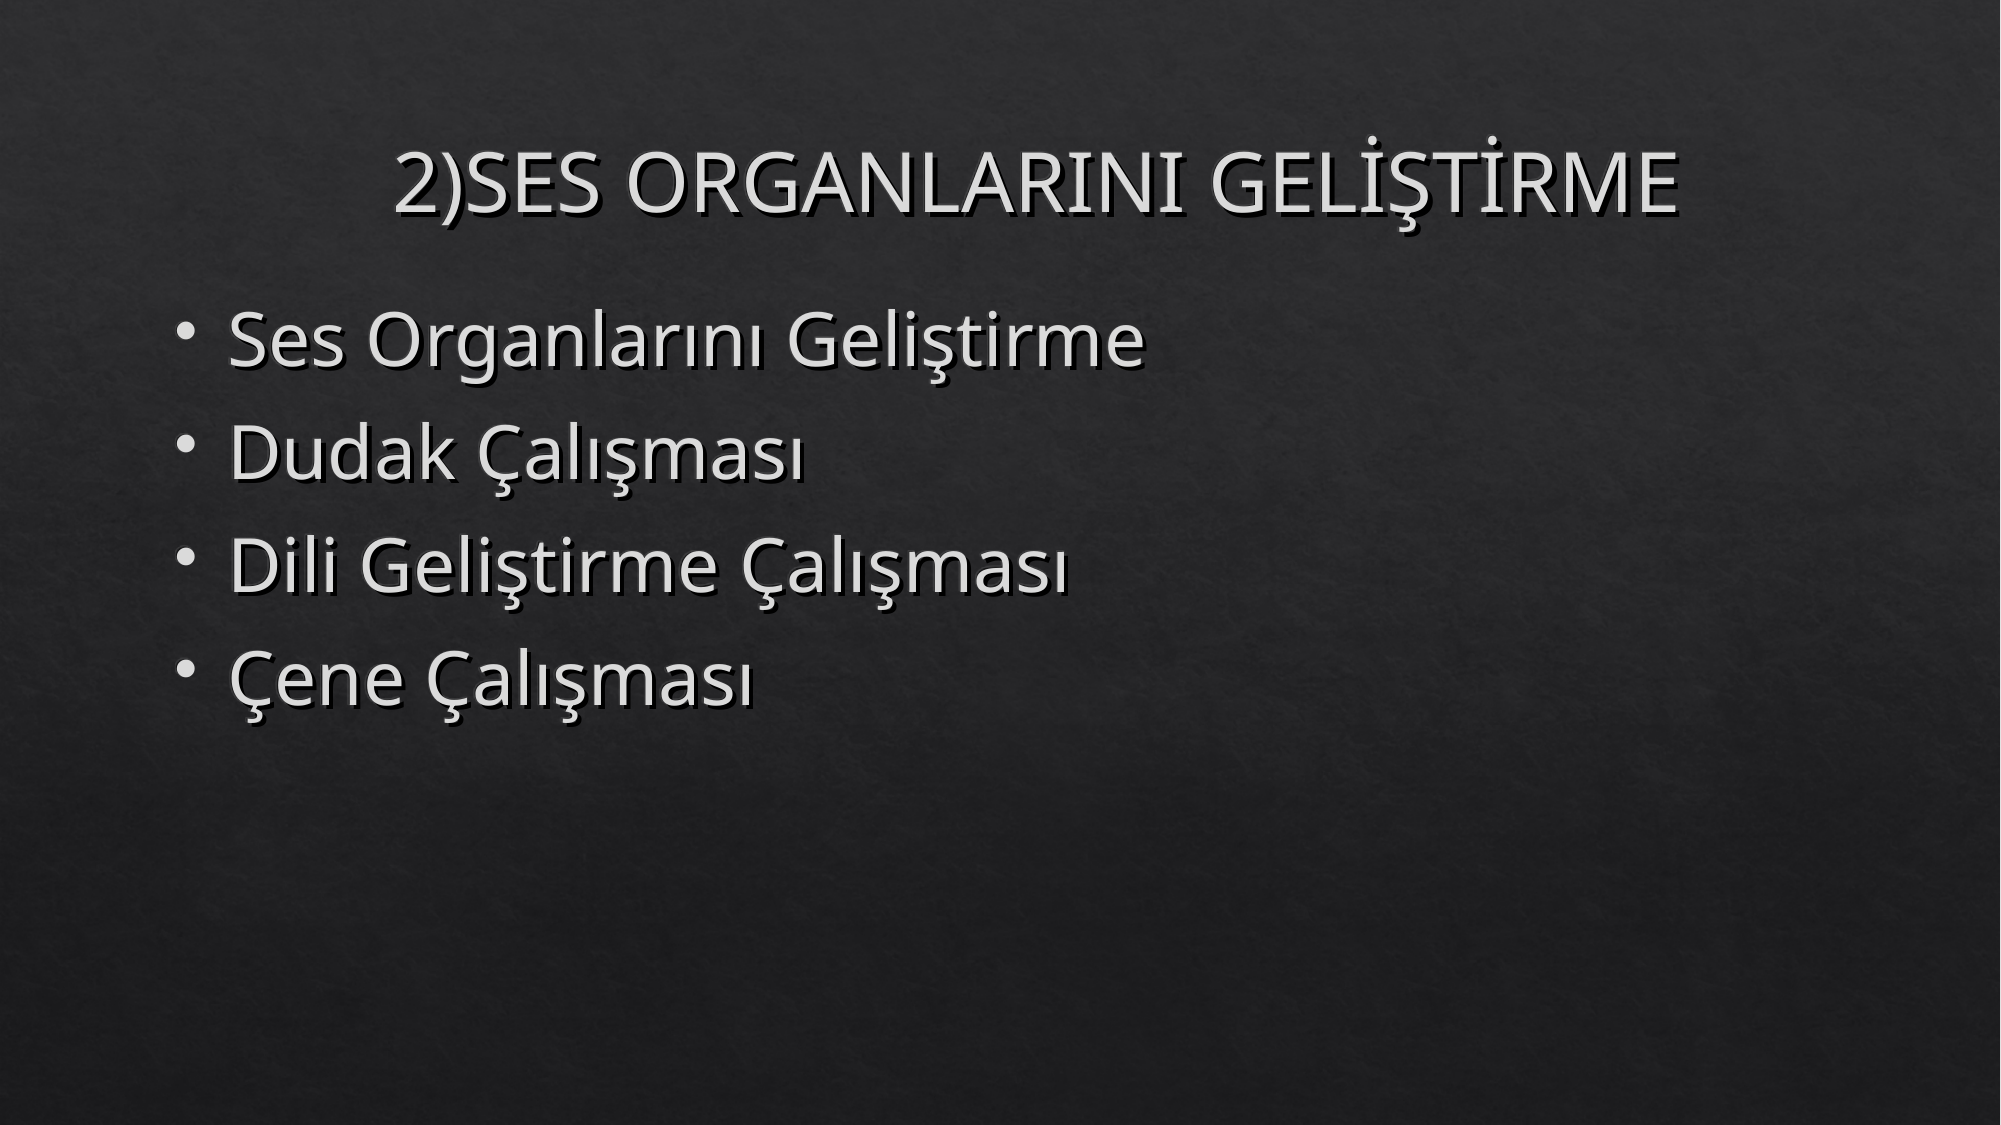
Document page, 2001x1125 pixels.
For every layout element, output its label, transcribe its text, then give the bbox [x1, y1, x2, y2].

list Ses Organlarını Geliştirme Dudak Çalışması Dili Geliştirme Çalışması Çene Çalışması [149, 284, 1849, 950]
title 2)SES ORGANLARINI GELİŞTİRME [149, 99, 1849, 260]
